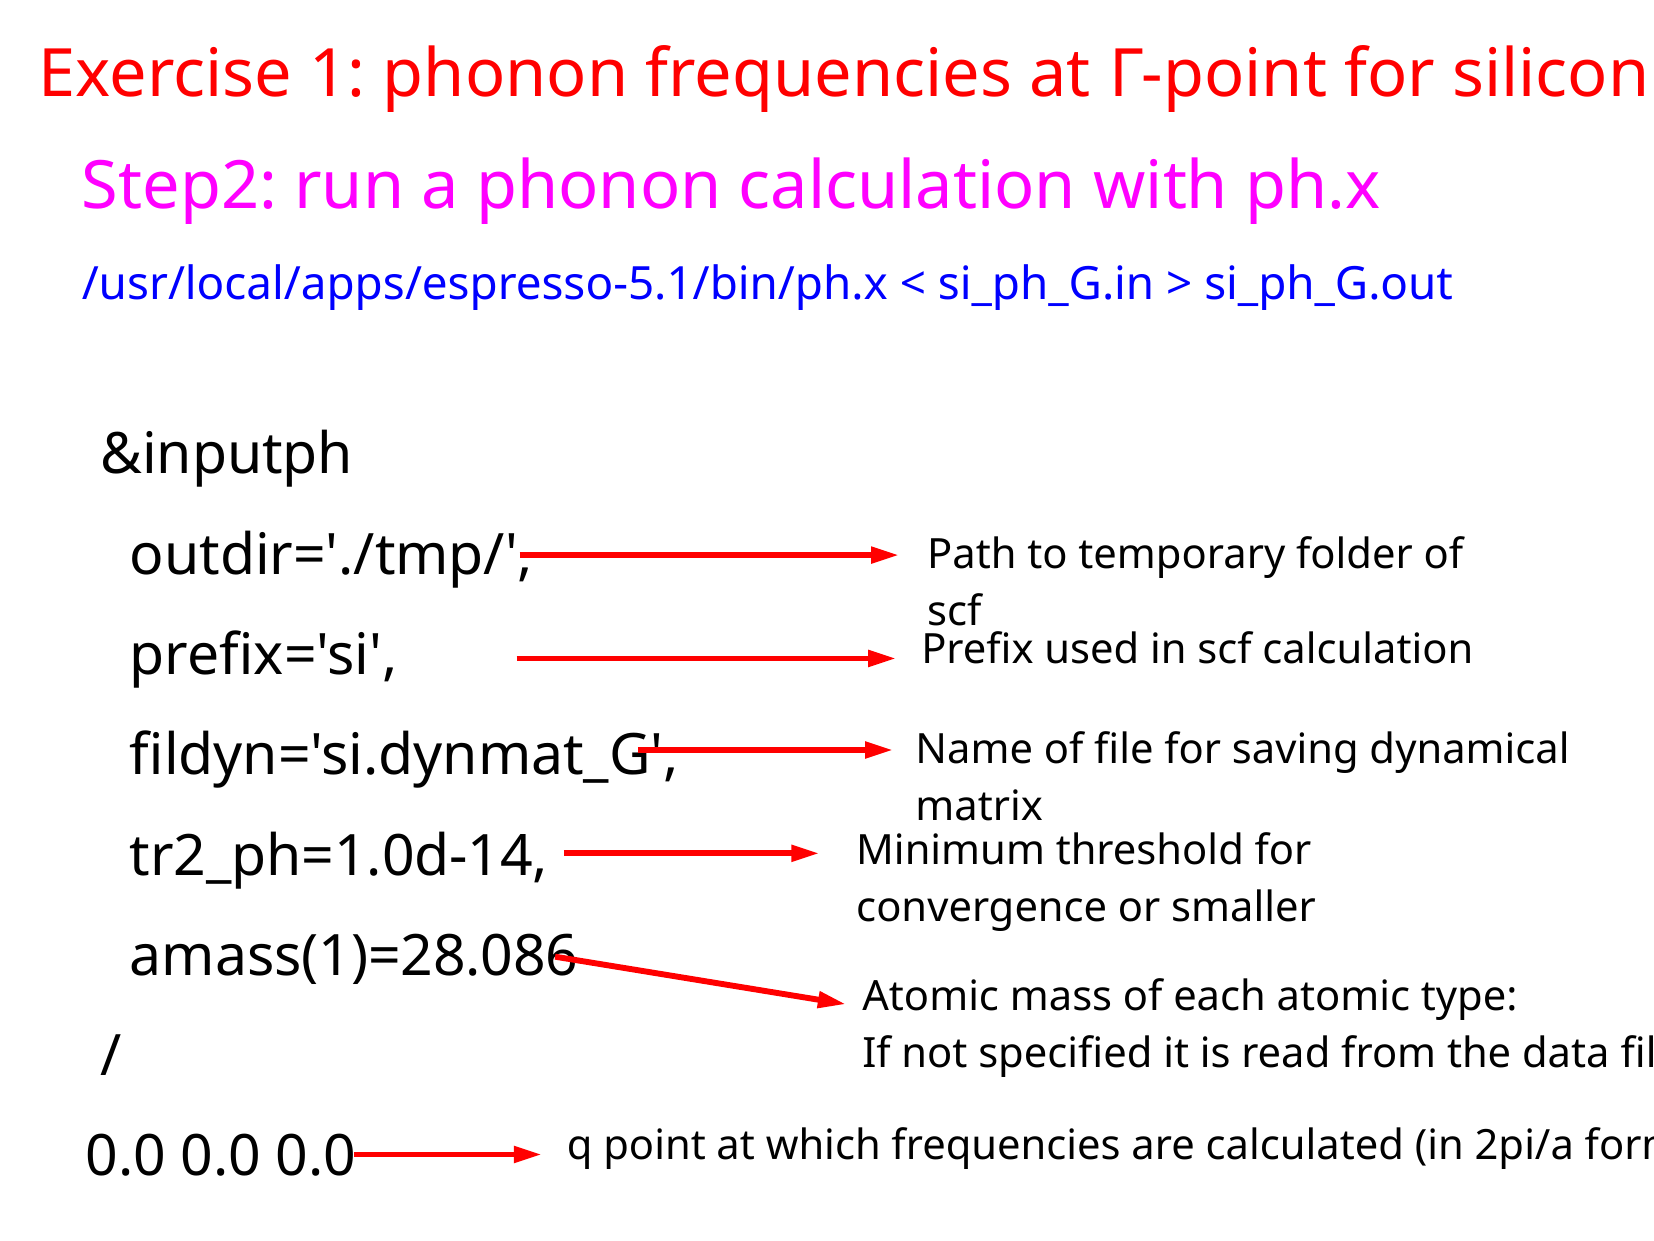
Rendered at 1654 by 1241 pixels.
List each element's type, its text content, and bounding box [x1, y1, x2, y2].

text_box q point at which frequencies are calculated (in 2pi/a format) [549, 1104, 1647, 1187]
text_box Name of file for saving dynamical matrix [897, 708, 1654, 791]
text_box Path to temporary folder of scf [909, 513, 1536, 596]
text_box Step2: run a phonon calculation with ph.x /usr/local/apps/espresso-5.1/bin/ph.x < si_ph_G.in > si_ph_G.out [67, 129, 1536, 355]
text_box Minimum threshold for convergence or smaller [838, 809, 1560, 953]
text_box &inputph outdir='./tmp/', prefix='si', fildyn='si.dynmat_G', tr2_ph=1.0d-14, amass(1)=28.086 / 0.0 0.0 0.0 [85, 212, 1595, 1205]
text_box Prefix used in scf calculation [903, 608, 1530, 691]
text_box Atomic mass of each atomic type: If not specified it is read from the data file [844, 955, 1640, 1099]
title Exercise 1: phonon frequencies at Γ-point for silicon [35, 0, 1654, 174]
